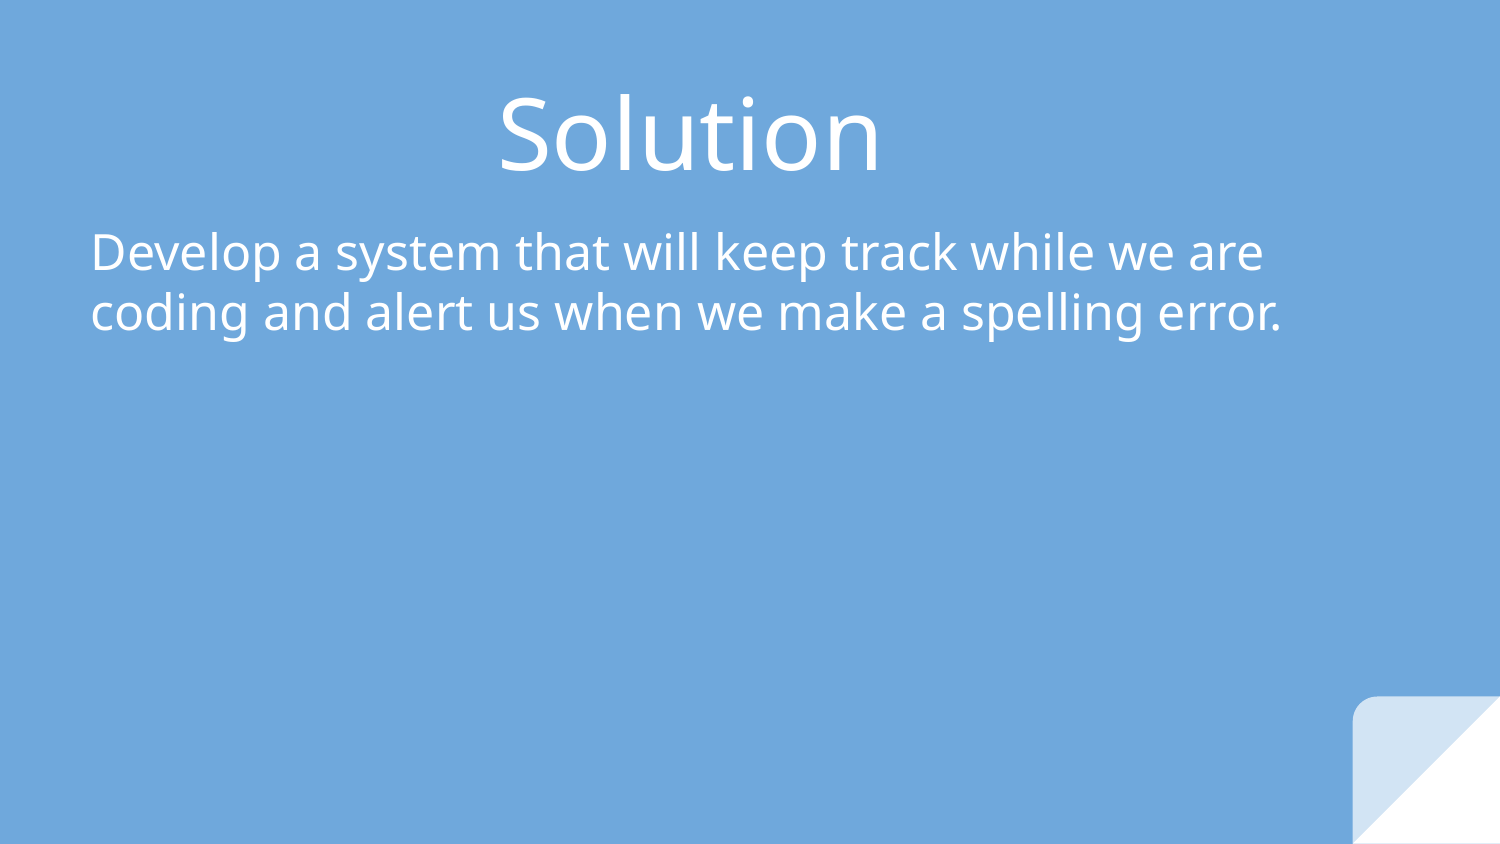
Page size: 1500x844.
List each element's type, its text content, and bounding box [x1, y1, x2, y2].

title Solution [107, 52, 1456, 206]
subtitle Develop a system that will keep track while we are coding and alert us when we make a spelling error. [75, 205, 1425, 709]
